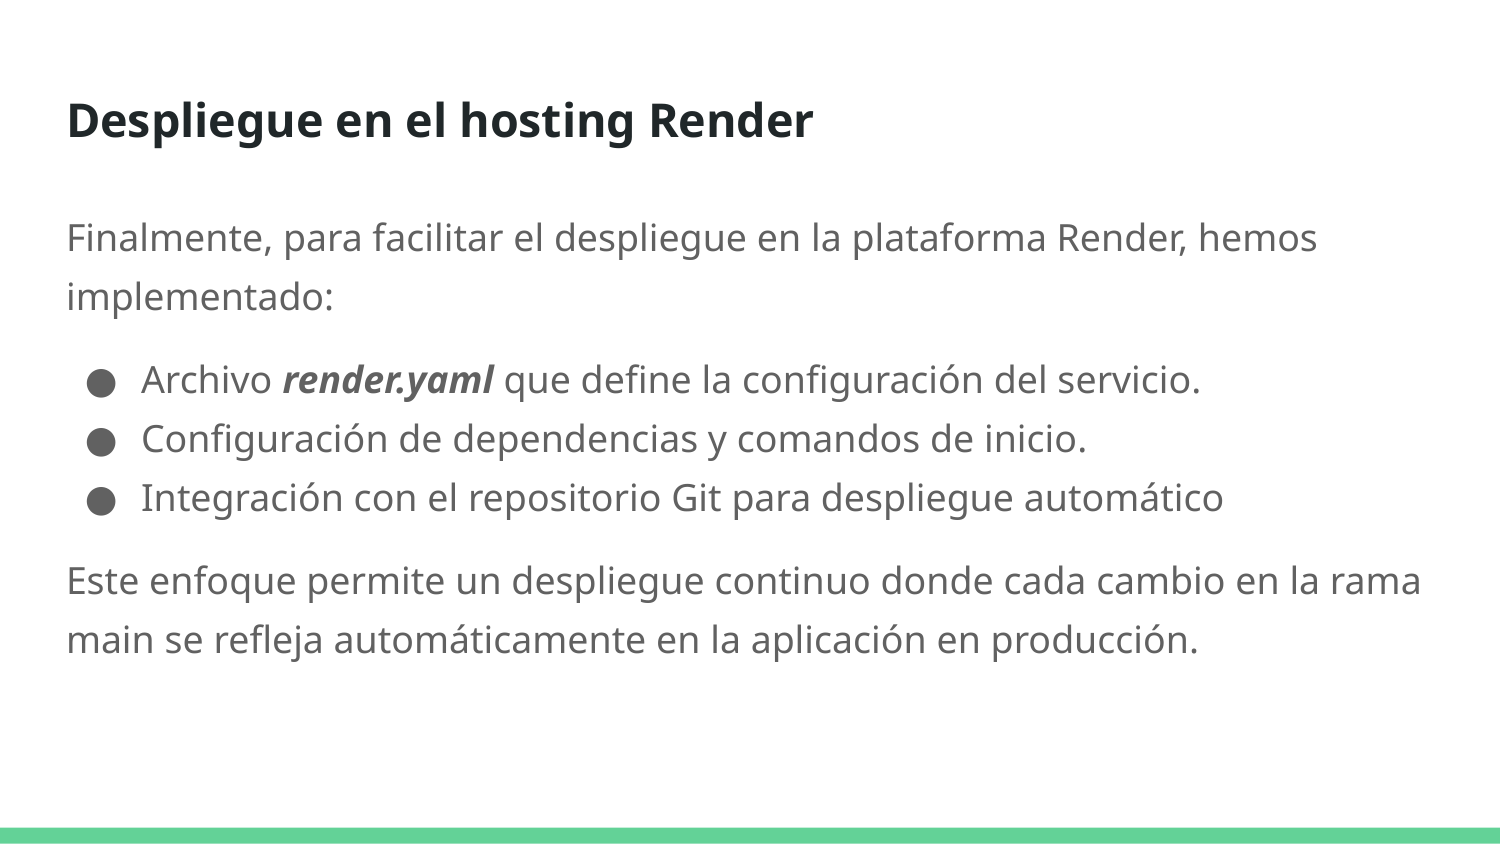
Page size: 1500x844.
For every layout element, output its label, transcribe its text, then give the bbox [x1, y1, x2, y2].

list Finalmente, para facilitar el despliegue en la plataforma Render, hemos implementado: Archivo render.yaml que define la configuración del servicio. Configuración de dependencias y comandos de inicio. Integración con el repositorio Git para despliegue automático Este enfoque permite un despliegue continuo donde cada cambio en la rama main se refleja automáticamente en la aplicación en producción. [51, 189, 1449, 750]
title Despliegue en el hosting Render [51, 72, 1449, 167]
